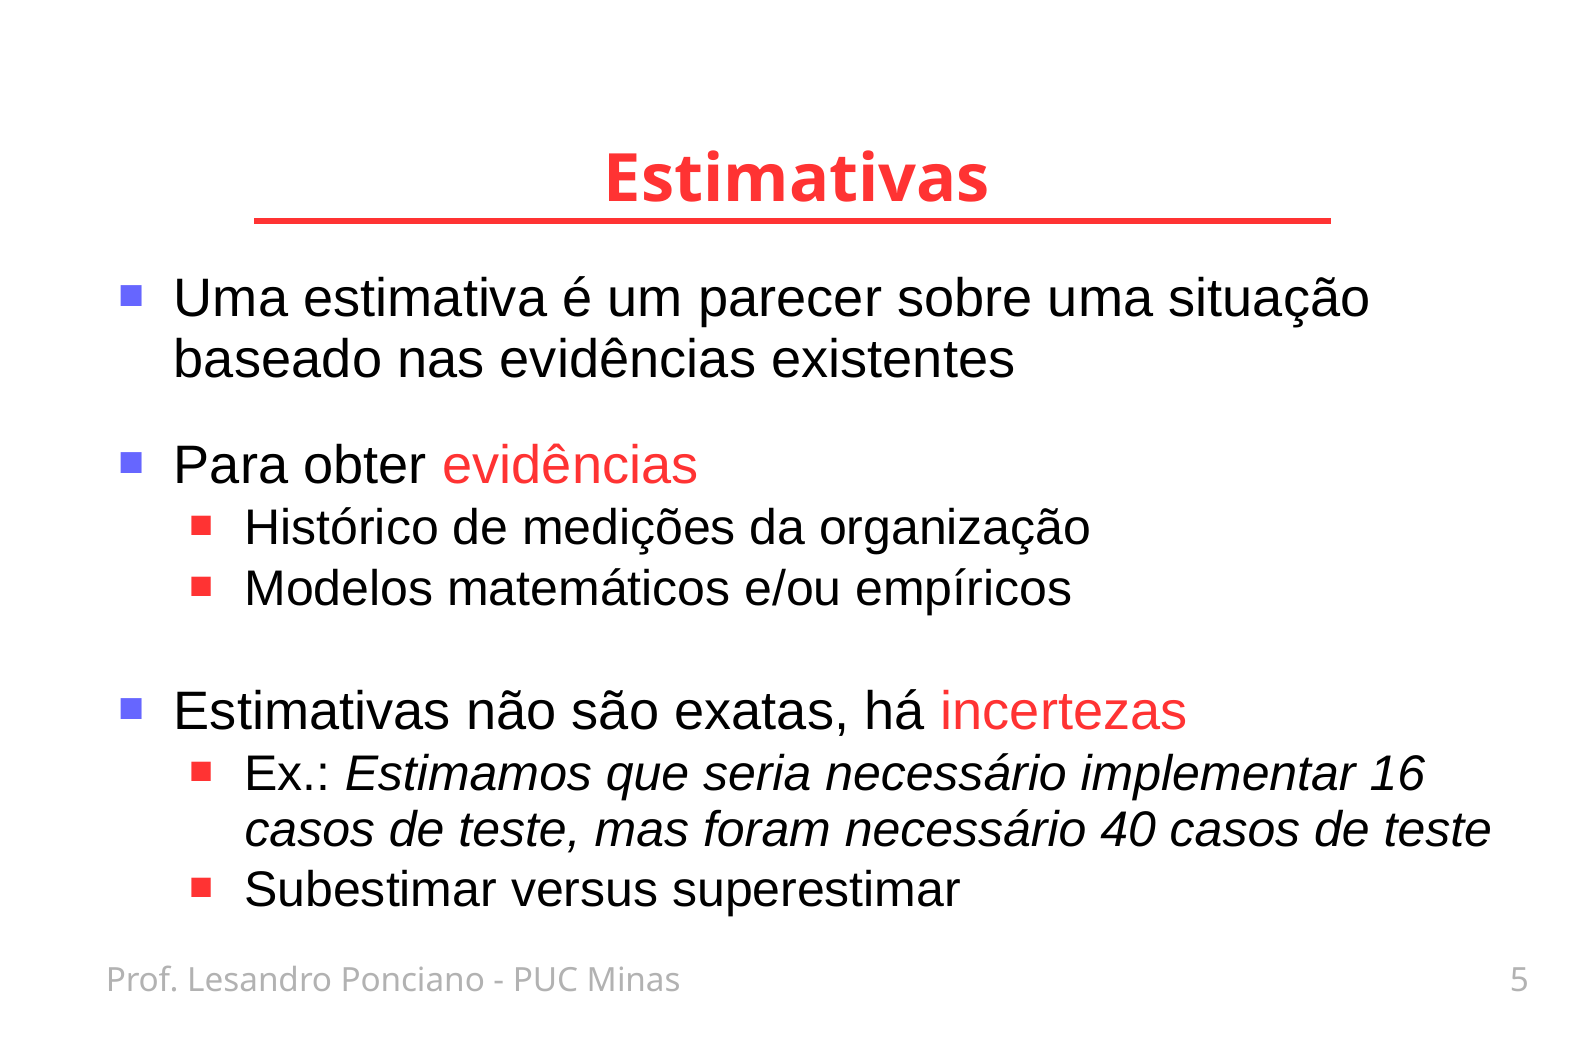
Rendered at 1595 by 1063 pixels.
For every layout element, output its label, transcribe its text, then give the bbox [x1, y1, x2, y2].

title Estimativas [132, 96, 1462, 255]
list Uma estimativa é um parecer sobre uma situação baseado nas evidências existentes Para obter evidências Histórico de medições da organização Modelos matemáticos e/ou empíricos Estimativas não são exatas, há incertezas Ex.: Estimamos que seria necessário implementar 16 casos de teste, mas foram necessário 40 casos de teste Subestimar versus superestimar [102, 267, 1506, 959]
